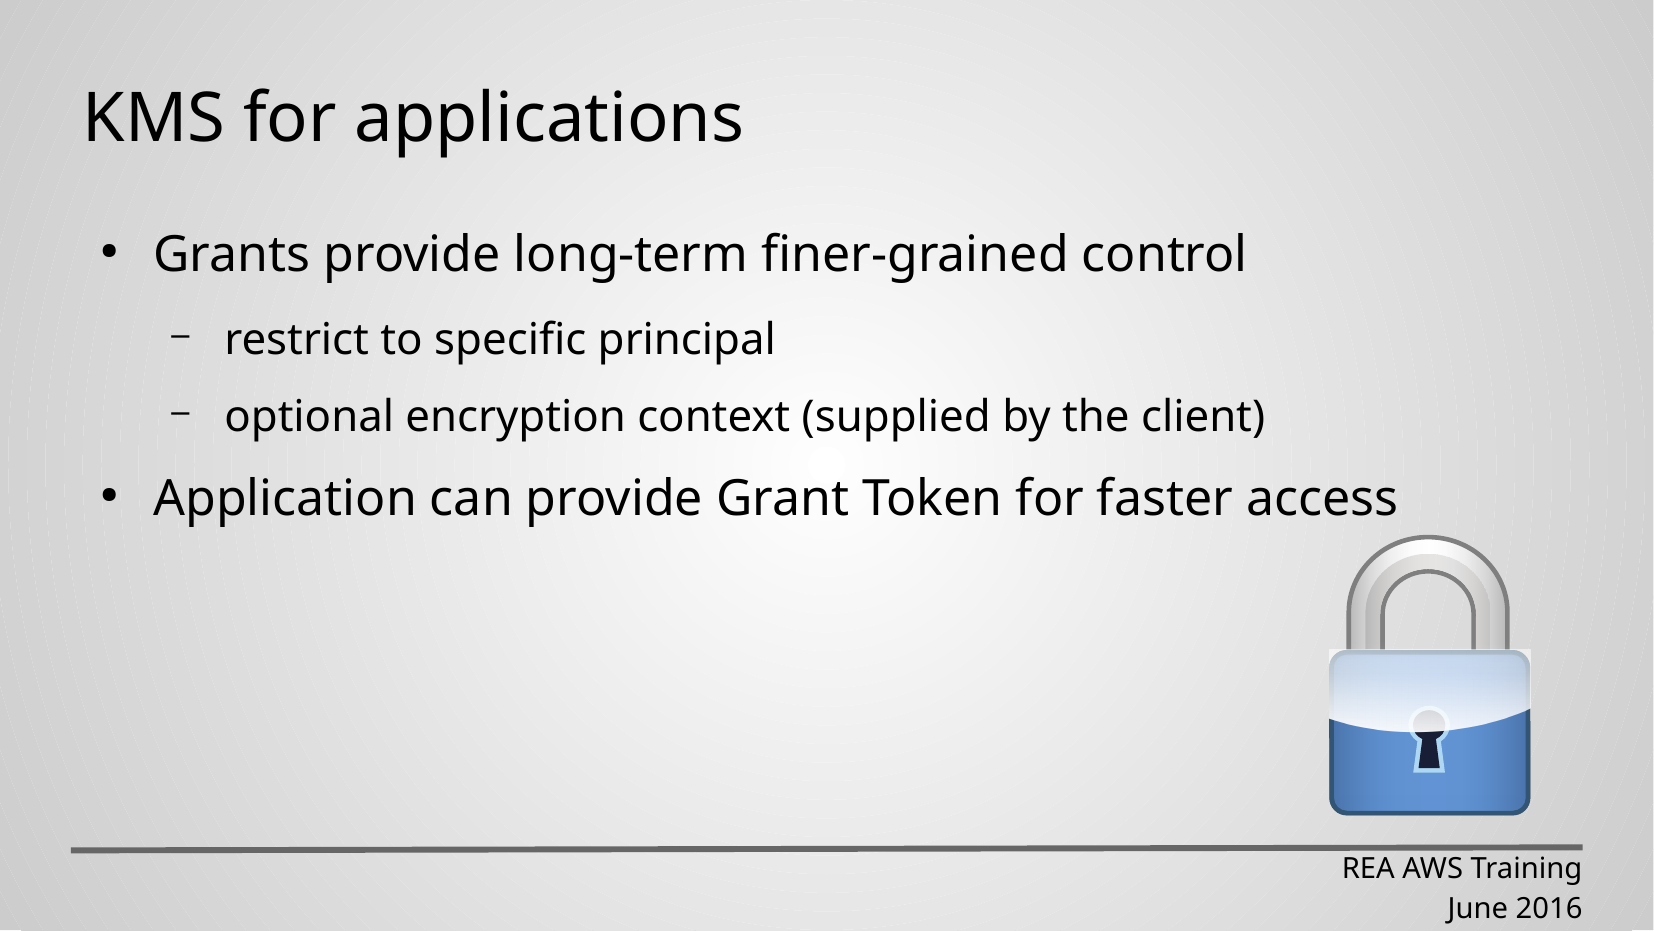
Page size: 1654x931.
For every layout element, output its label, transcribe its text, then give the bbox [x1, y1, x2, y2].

title KMS for applications [82, 37, 1571, 193]
list Grants provide long-term finer-grained control restrict to specific principal optional encryption context (supplied by the client) Application can provide Grant Token for faster access [82, 217, 1571, 827]
picture [1275, 505, 1584, 845]
